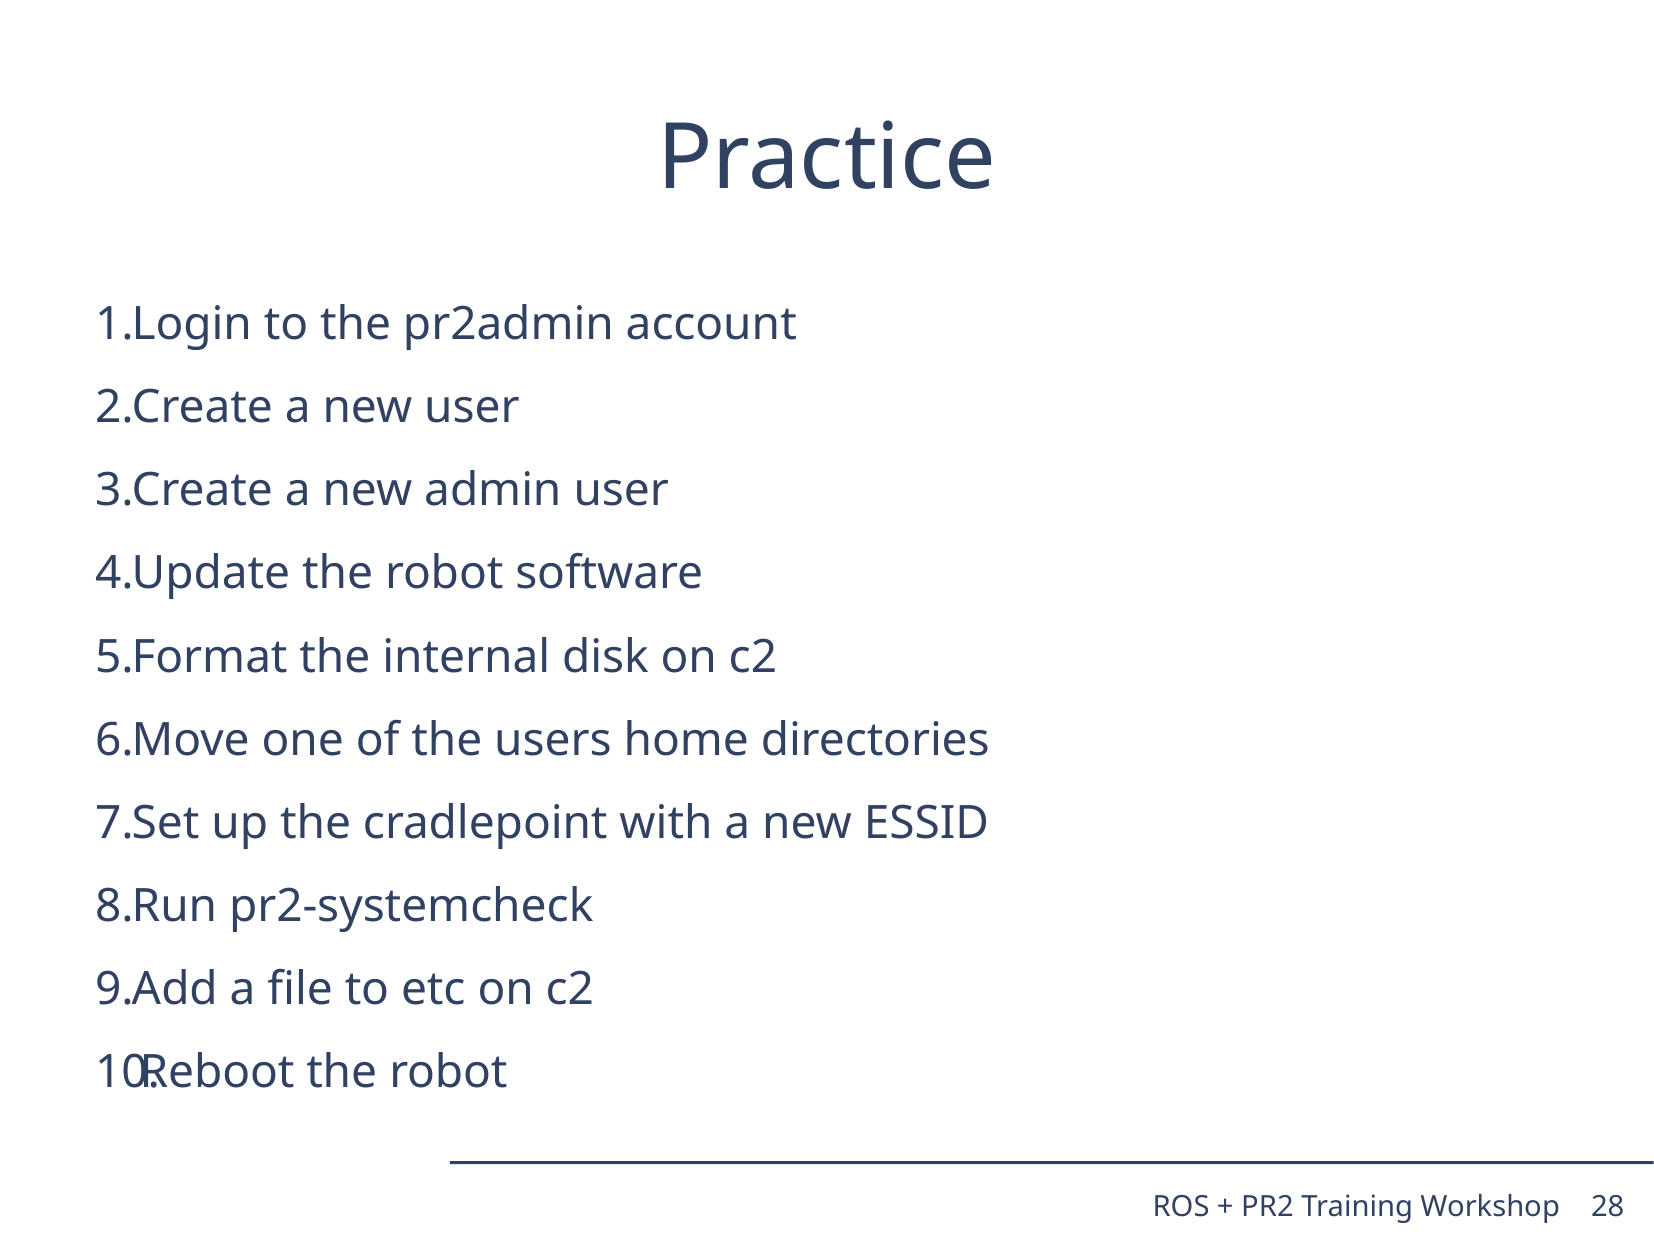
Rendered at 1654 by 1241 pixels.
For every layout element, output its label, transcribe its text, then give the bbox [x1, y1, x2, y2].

title Practice [82, 56, 1571, 250]
list Login to the pr2admin account Create a new user Create a new admin user Update the robot software Format the internal disk on c2 Move one of the users home directories Set up the cradlepoint with a new ESSID Run pr2-systemcheck Add a file to etc on c2 Reboot the robot [82, 290, 1571, 1109]
